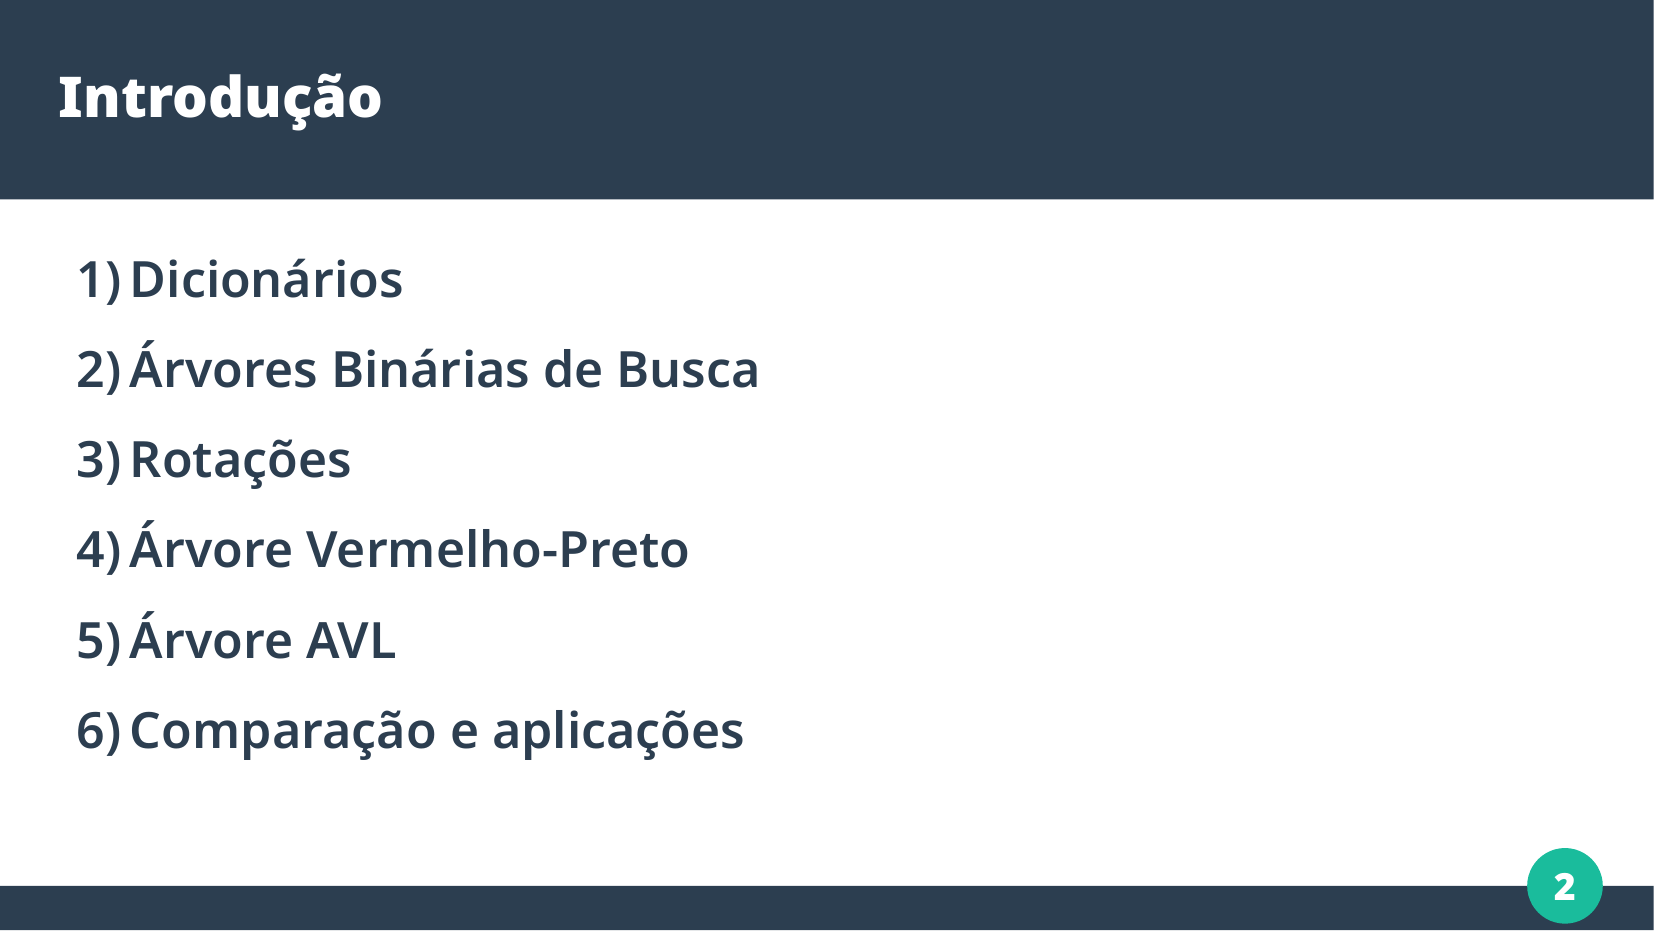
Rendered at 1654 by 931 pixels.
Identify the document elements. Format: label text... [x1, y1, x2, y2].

list Dicionários Árvores Binárias de Busca Rotações Árvore Vermelho-Preto Árvore AVL Comparação e aplicações [59, 243, 1595, 864]
title Introdução [59, 37, 1595, 156]
